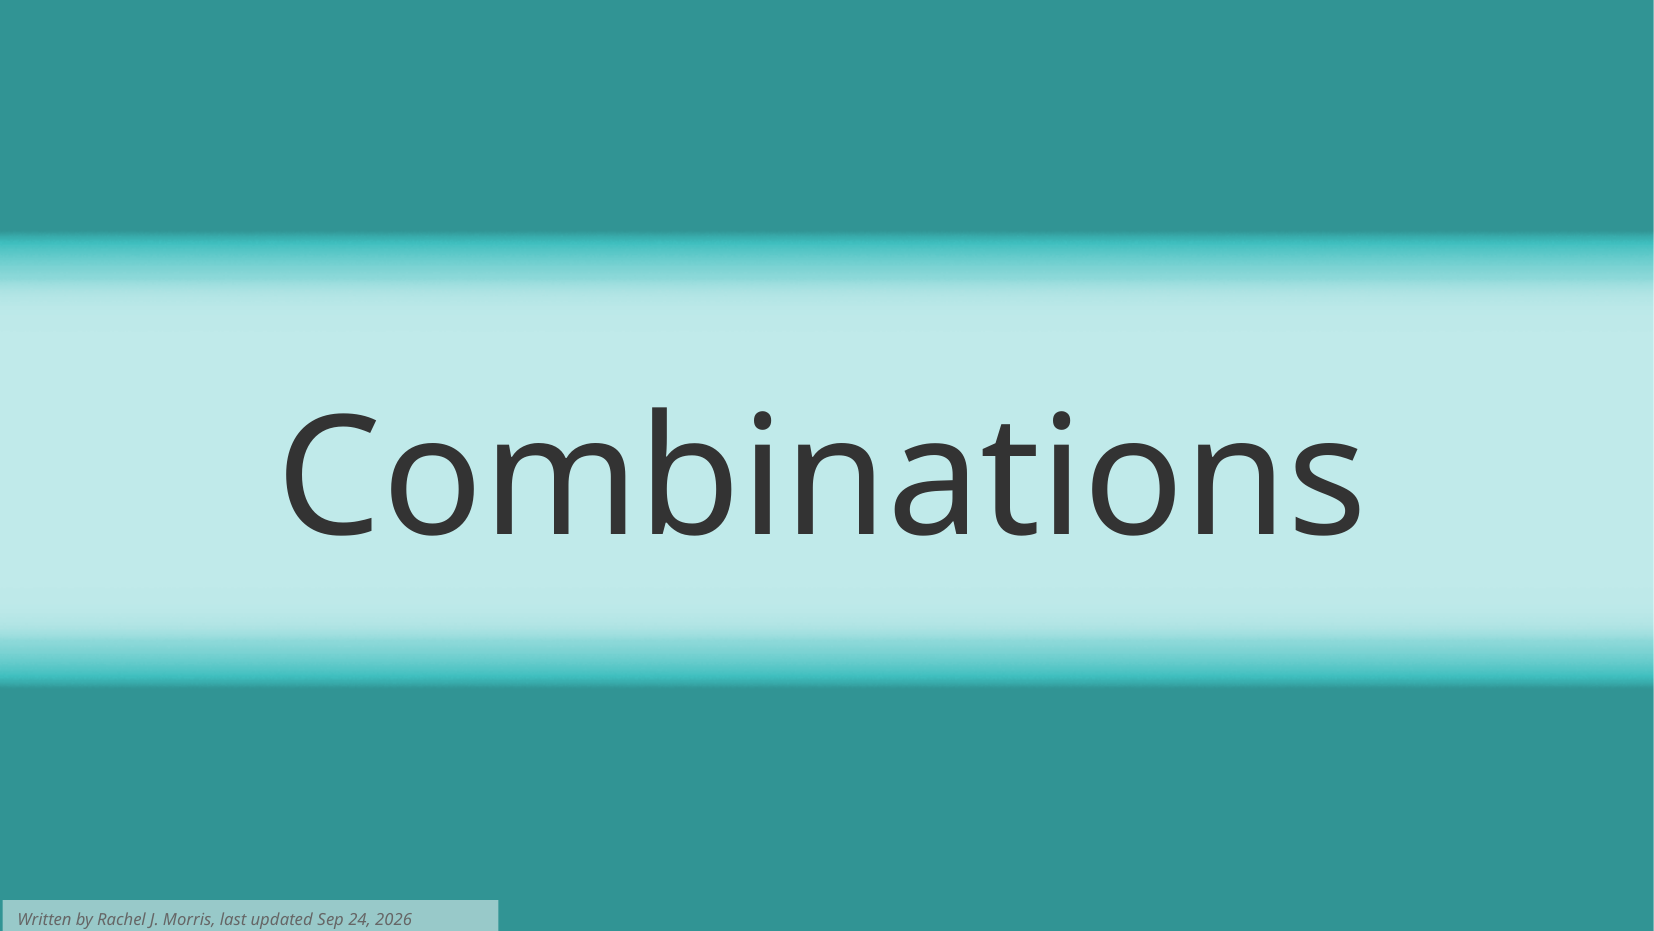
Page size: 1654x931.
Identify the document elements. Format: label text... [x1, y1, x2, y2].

text_box Written by Rachel J. Morris, last updated Jan 23, 2018 [2, 900, 499, 931]
picture [0, 0, 1654, 931]
title Combinations [64, 60, 1582, 879]
